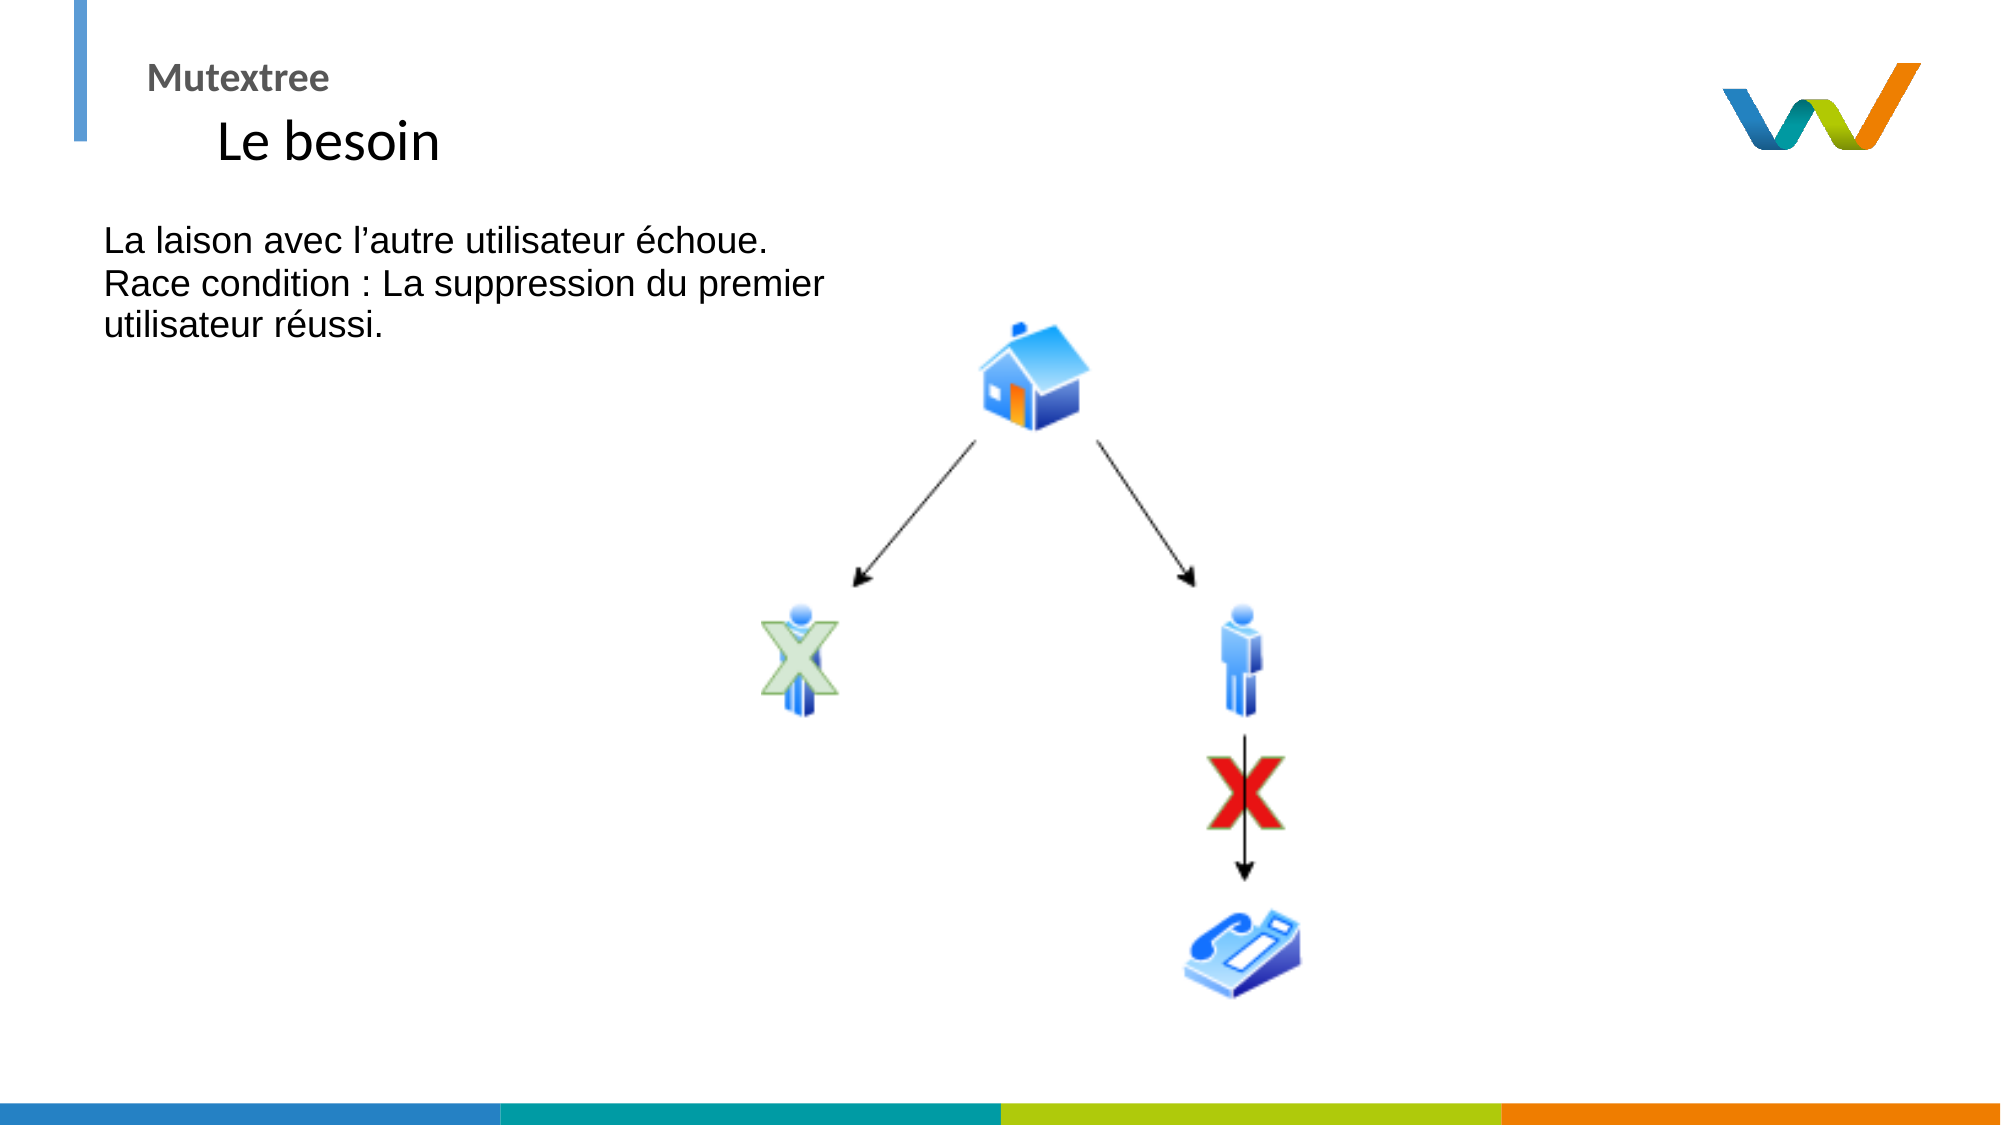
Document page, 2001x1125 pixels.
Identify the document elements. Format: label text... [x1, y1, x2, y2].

list Le besoin [131, 103, 1400, 157]
list Mutextree [131, 48, 1400, 103]
picture [761, 318, 1308, 1008]
text_box La laison avec l’autre utilisateur échoue. Race condition : La suppression du premier utilisateur réussi. [88, 212, 969, 354]
picture [1702, 63, 1931, 157]
